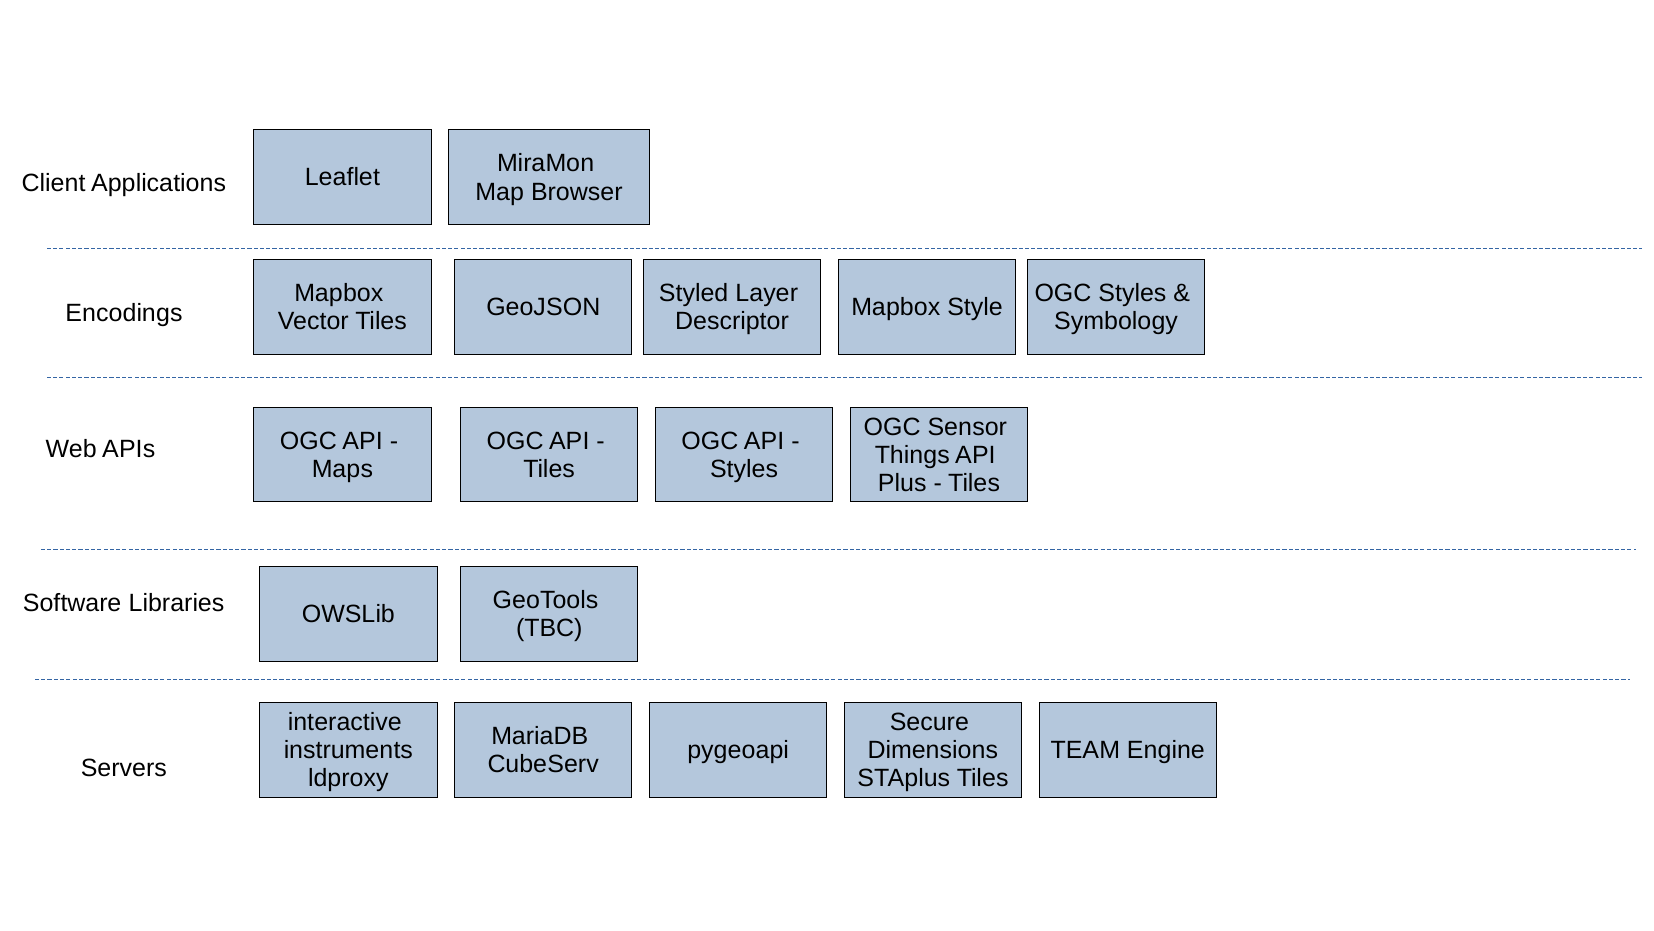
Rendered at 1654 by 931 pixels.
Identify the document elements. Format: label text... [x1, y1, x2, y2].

text_box pygeoapi [649, 702, 827, 798]
text_box OGC API - Maps [253, 407, 432, 502]
text_box Leaflet [253, 129, 432, 225]
text_box Encodings [47, 271, 201, 355]
text_box Software Libraries [47, 561, 201, 644]
text_box GeoTools (TBC) [460, 566, 638, 662]
text_box TEAM Engine [1039, 702, 1217, 798]
text_box Web APIs [23, 407, 178, 491]
text_box OGC Sensor Things API Plus - Tiles [850, 407, 1028, 502]
text_box interactive instruments ldproxy [259, 702, 438, 798]
text_box Mapbox Vector Tiles [253, 259, 432, 355]
text_box Styled Layer Descriptor [643, 259, 821, 355]
text_box MiraMon Map Browser [448, 129, 650, 225]
text_box GeoJSON [454, 259, 632, 355]
text_box OGC Styles & Symbology [1027, 259, 1205, 355]
text_box Servers [47, 726, 201, 810]
text_box Mapbox Style [838, 259, 1016, 355]
text_box OGC API - Tiles [460, 407, 638, 502]
text_box OWSLib [259, 566, 438, 662]
text_box Client Applications [47, 141, 201, 225]
text_box Secure Dimensions STAplus Tiles [844, 702, 1022, 798]
text_box MariaDB CubeServ [454, 702, 632, 798]
text_box OGC API - Styles [655, 407, 833, 502]
